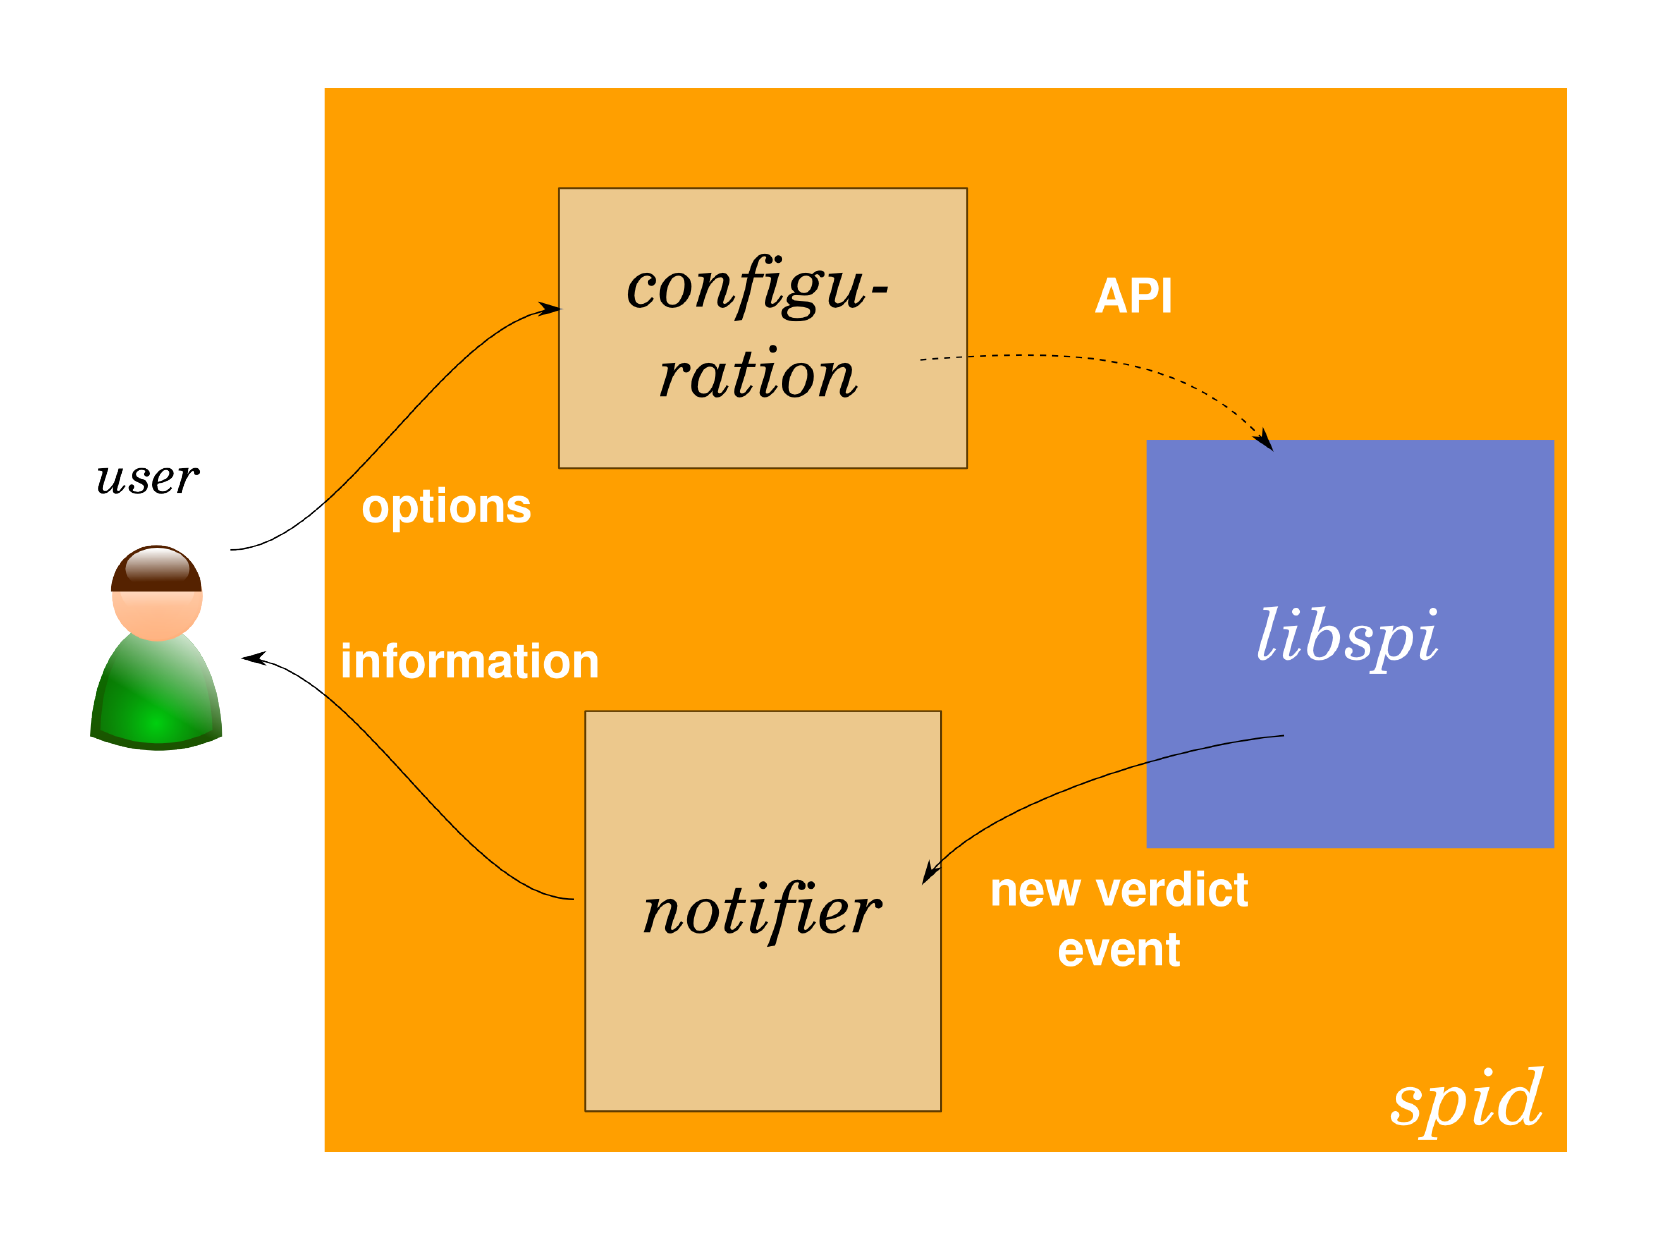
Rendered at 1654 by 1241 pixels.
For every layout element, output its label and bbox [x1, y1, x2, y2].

picture [90, 88, 1567, 1152]
